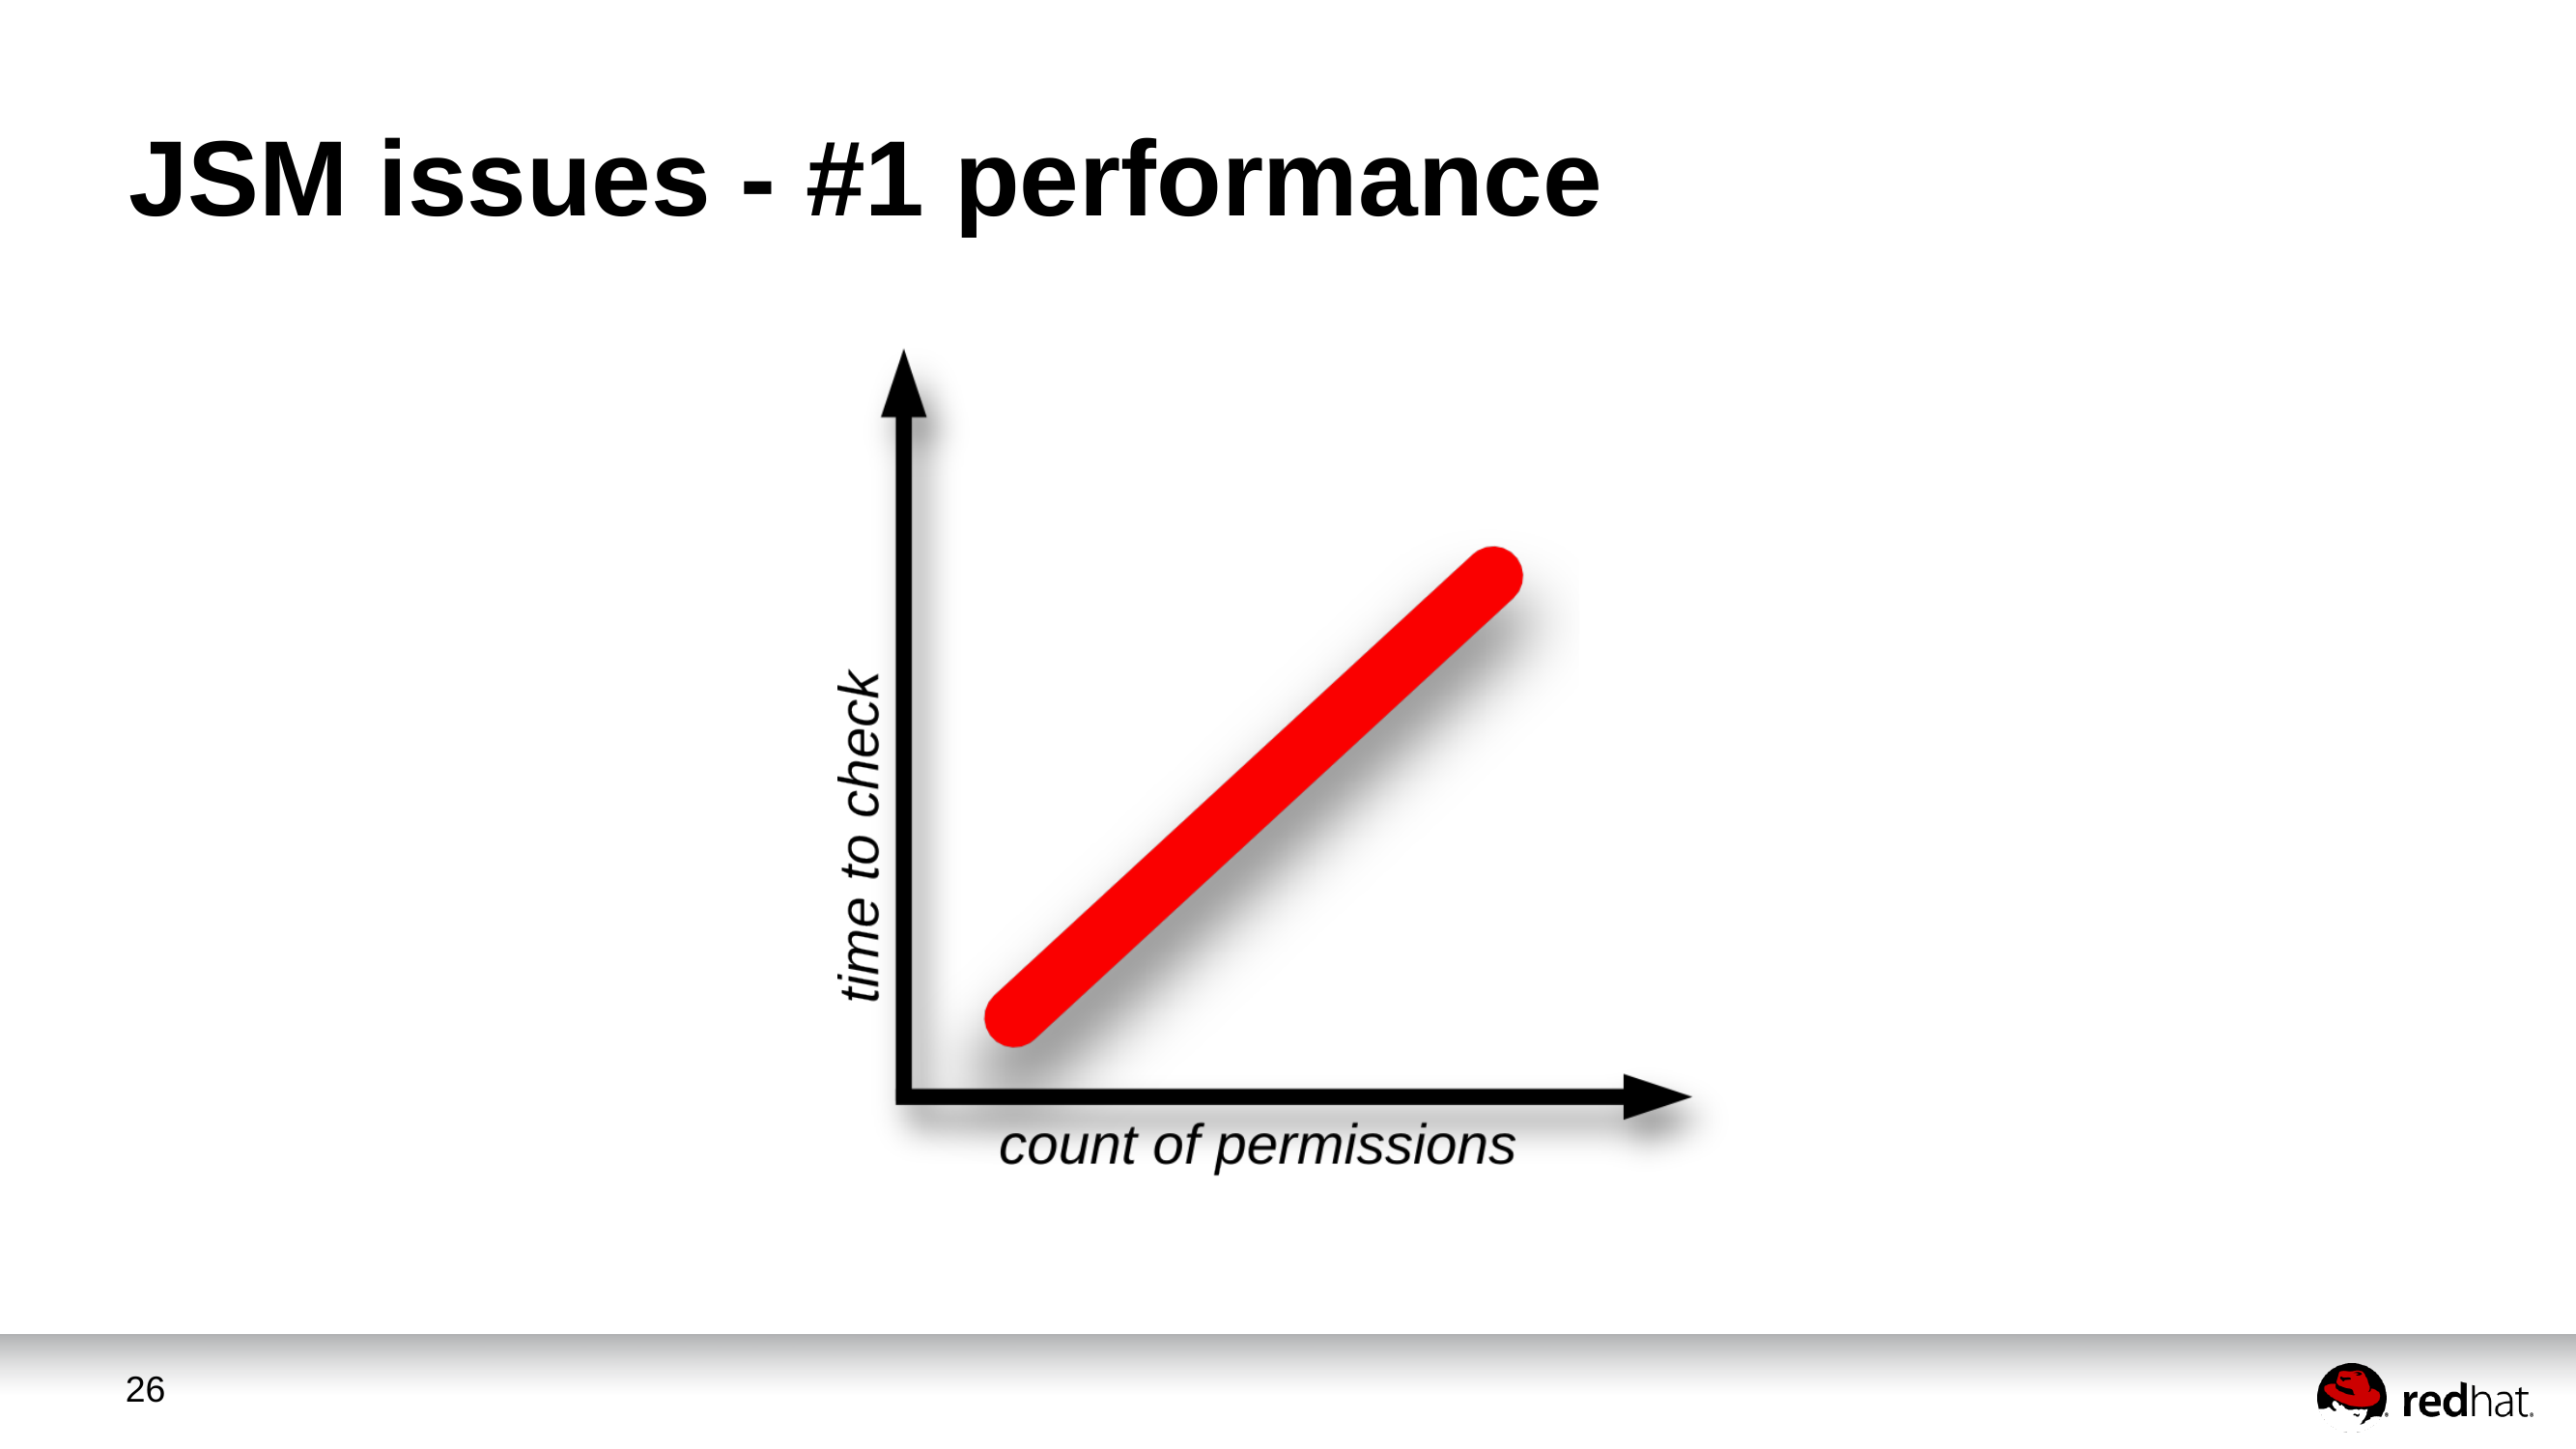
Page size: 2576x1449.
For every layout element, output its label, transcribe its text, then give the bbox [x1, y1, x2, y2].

picture [0, 1334, 2576, 1445]
title JSM issues - #1 performance [128, 57, 2448, 300]
picture [837, 338, 1739, 1179]
